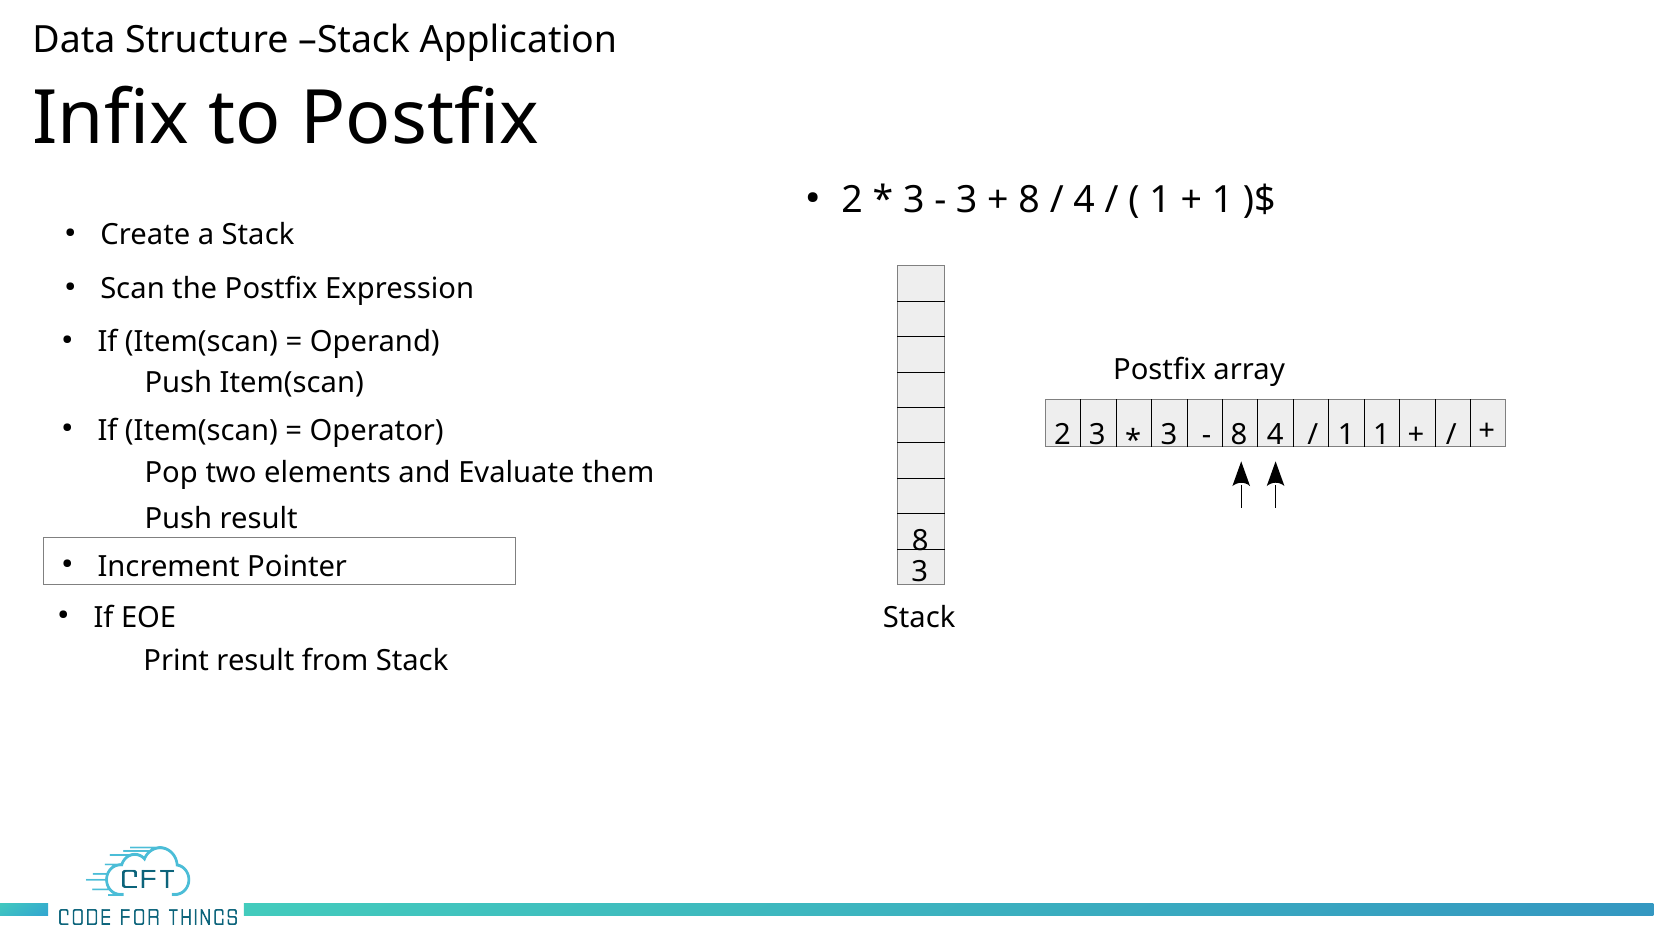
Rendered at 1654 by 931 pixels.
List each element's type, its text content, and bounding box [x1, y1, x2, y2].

text_box / [1431, 405, 1471, 455]
text_box If EOE [43, 588, 375, 638]
picture [59, 846, 237, 925]
text_box If (Item(scan) = Operand) [47, 312, 491, 373]
text_box [897, 443, 945, 478]
text_box [897, 479, 945, 512]
text_box [1045, 399, 1080, 405]
text_box [43, 537, 47, 585]
text_box [1400, 399, 1435, 405]
text_box 4 [1252, 405, 1292, 455]
text_box [1223, 399, 1257, 405]
text_box Push Item(scan) [94, 373, 426, 401]
text_box Postfix array [1098, 340, 1312, 390]
text_box Create a Stack [50, 206, 355, 266]
text_box Pop two elements and Evaluate them [94, 443, 709, 502]
text_box 8 [1236, 405, 1252, 455]
text_box - [1187, 405, 1236, 455]
text_box [897, 302, 945, 336]
text_box + [1463, 401, 1518, 451]
text_box [897, 265, 945, 301]
text_box [897, 337, 945, 372]
text_box If (Item(scan) = Operator) [47, 401, 496, 461]
text_box Increment Pointer [47, 537, 621, 597]
text_box Scan the Postfix Expression [50, 259, 537, 319]
title Data Structure –Stack Application Infix to Postfix [32, 12, 1536, 166]
text_box [897, 373, 945, 407]
text_box [1258, 399, 1293, 405]
text_box [1365, 399, 1399, 405]
text_box Print result from Stack [93, 631, 615, 691]
text_box 8 [897, 512, 946, 562]
text_box 1 [1341, 405, 1372, 455]
text_box 2 * 3 - 3 + 8 / 4 / ( 1 + 1 )$ [791, 165, 1377, 225]
text_box / [1292, 405, 1341, 455]
text_box [1081, 399, 1116, 405]
text_box [1329, 399, 1364, 405]
text_box 3 [1145, 405, 1187, 455]
text_box 1 [1372, 405, 1407, 455]
text_box [1436, 399, 1470, 405]
text_box Push result [94, 490, 426, 550]
text_box [1294, 399, 1328, 405]
text_box [1152, 399, 1187, 405]
text_box 3 [1074, 405, 1123, 455]
text_box [1188, 399, 1222, 405]
text_box [897, 408, 945, 442]
text_box Stack [868, 588, 979, 638]
text_box 2 [1039, 405, 1074, 455]
text_box * [1110, 411, 1159, 461]
text_box [1117, 399, 1151, 411]
text_box 3 [896, 543, 945, 593]
text_box + [1407, 405, 1431, 455]
